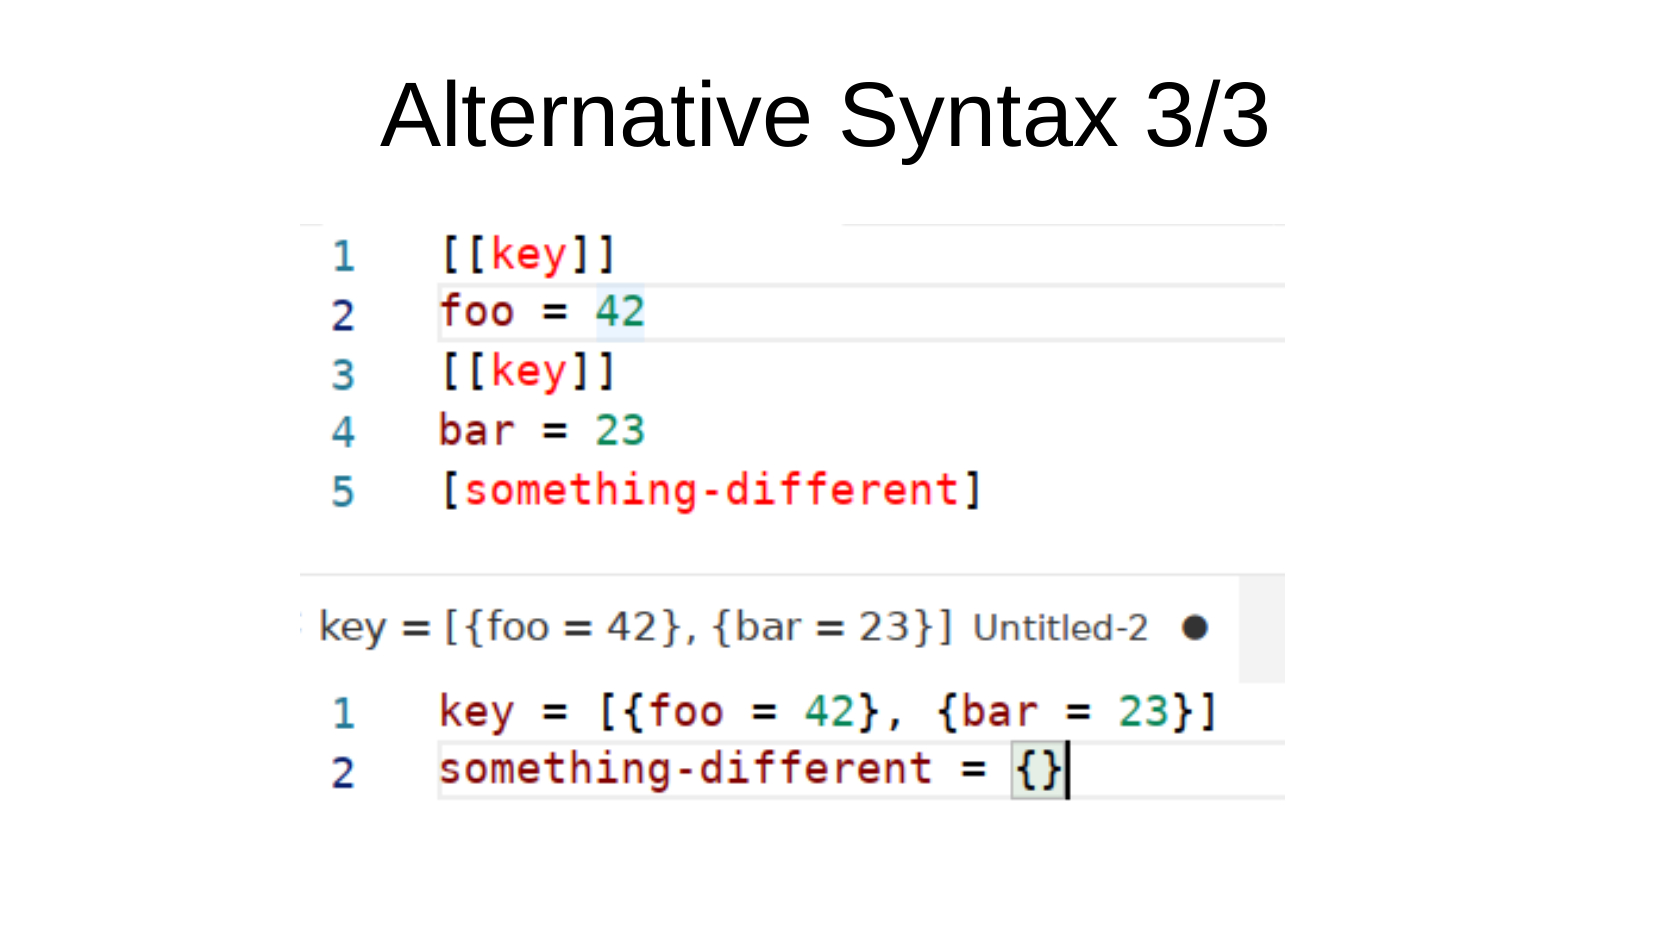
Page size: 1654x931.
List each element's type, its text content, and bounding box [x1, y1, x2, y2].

picture [300, 224, 1285, 891]
title Alternative Syntax 3/3 [82, 37, 1571, 193]
